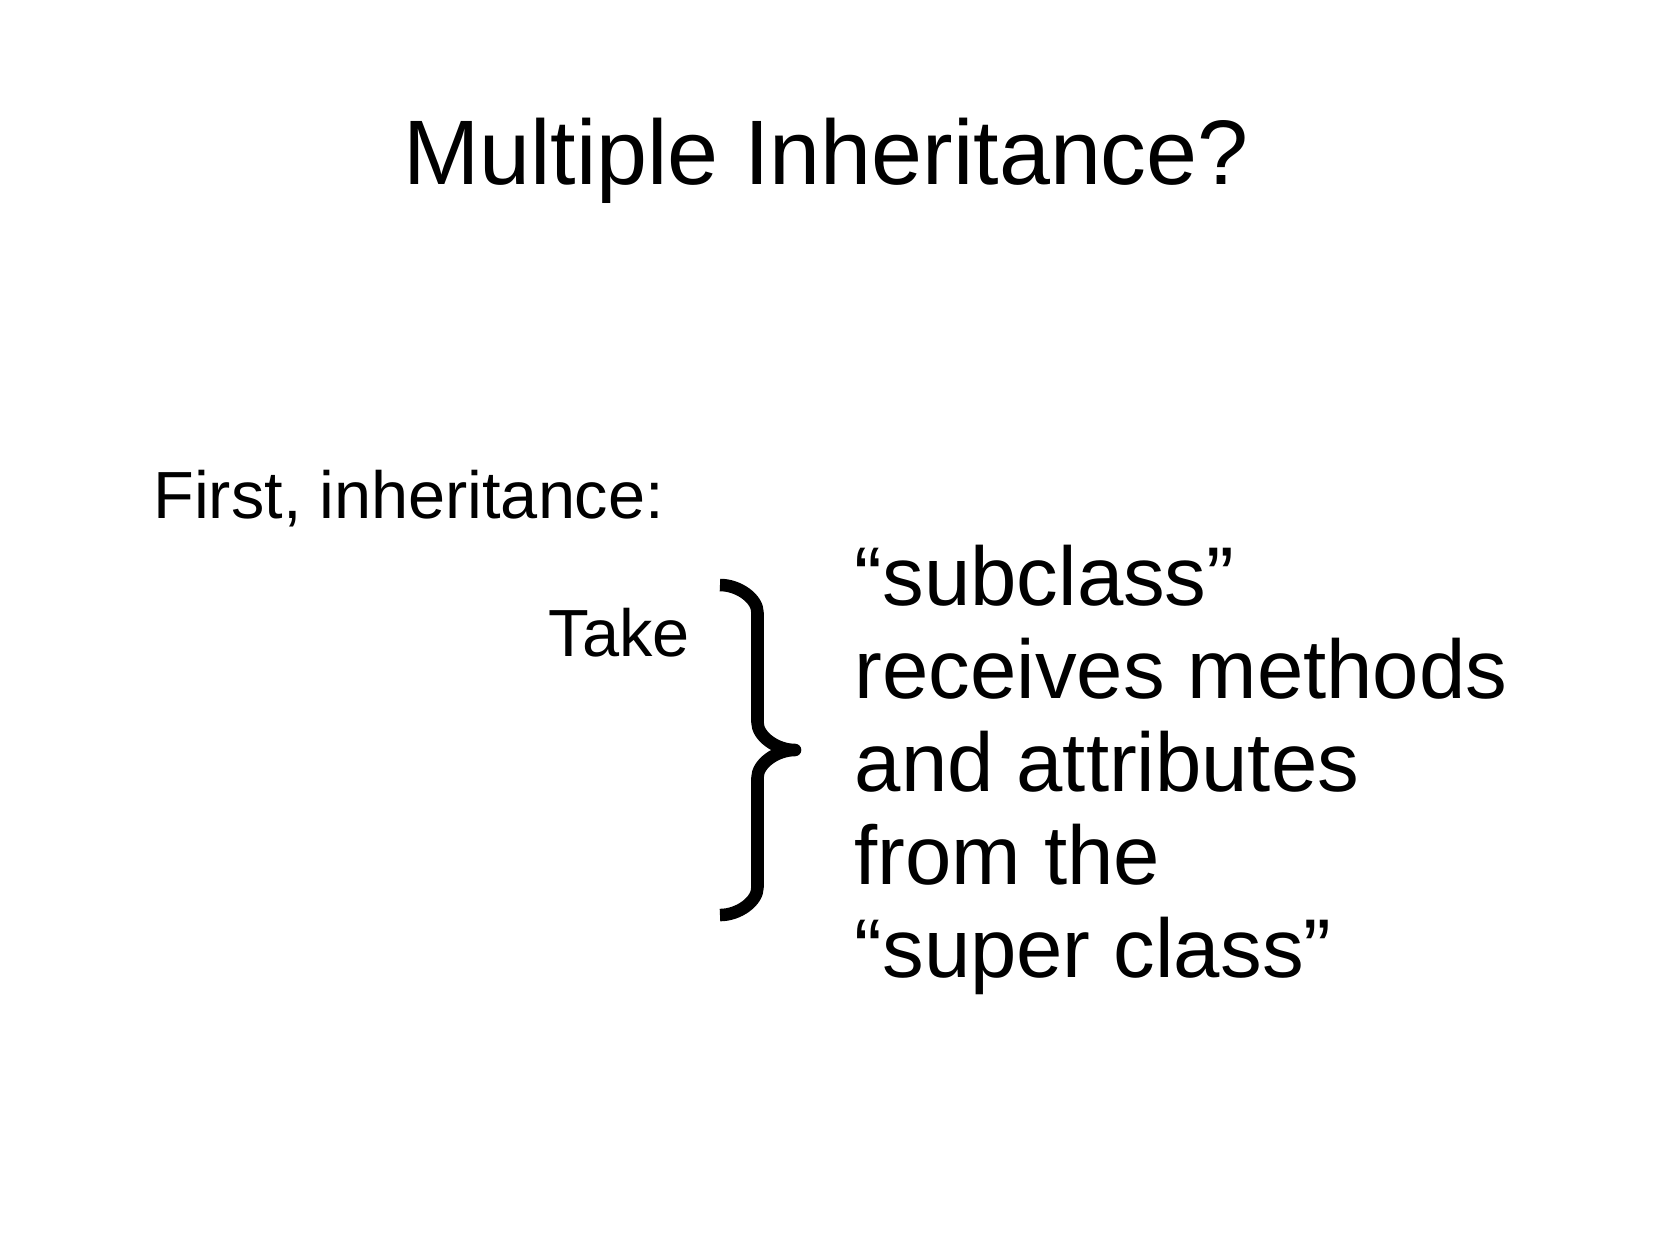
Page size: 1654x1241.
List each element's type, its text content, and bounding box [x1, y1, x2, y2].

list Take [345, 596, 691, 721]
text_box “subclass” receives methods and attributes from the “super class” [840, 522, 1561, 1004]
title Multiple Inheritance? [82, 49, 1571, 257]
list First, inheritance: [82, 405, 1571, 586]
